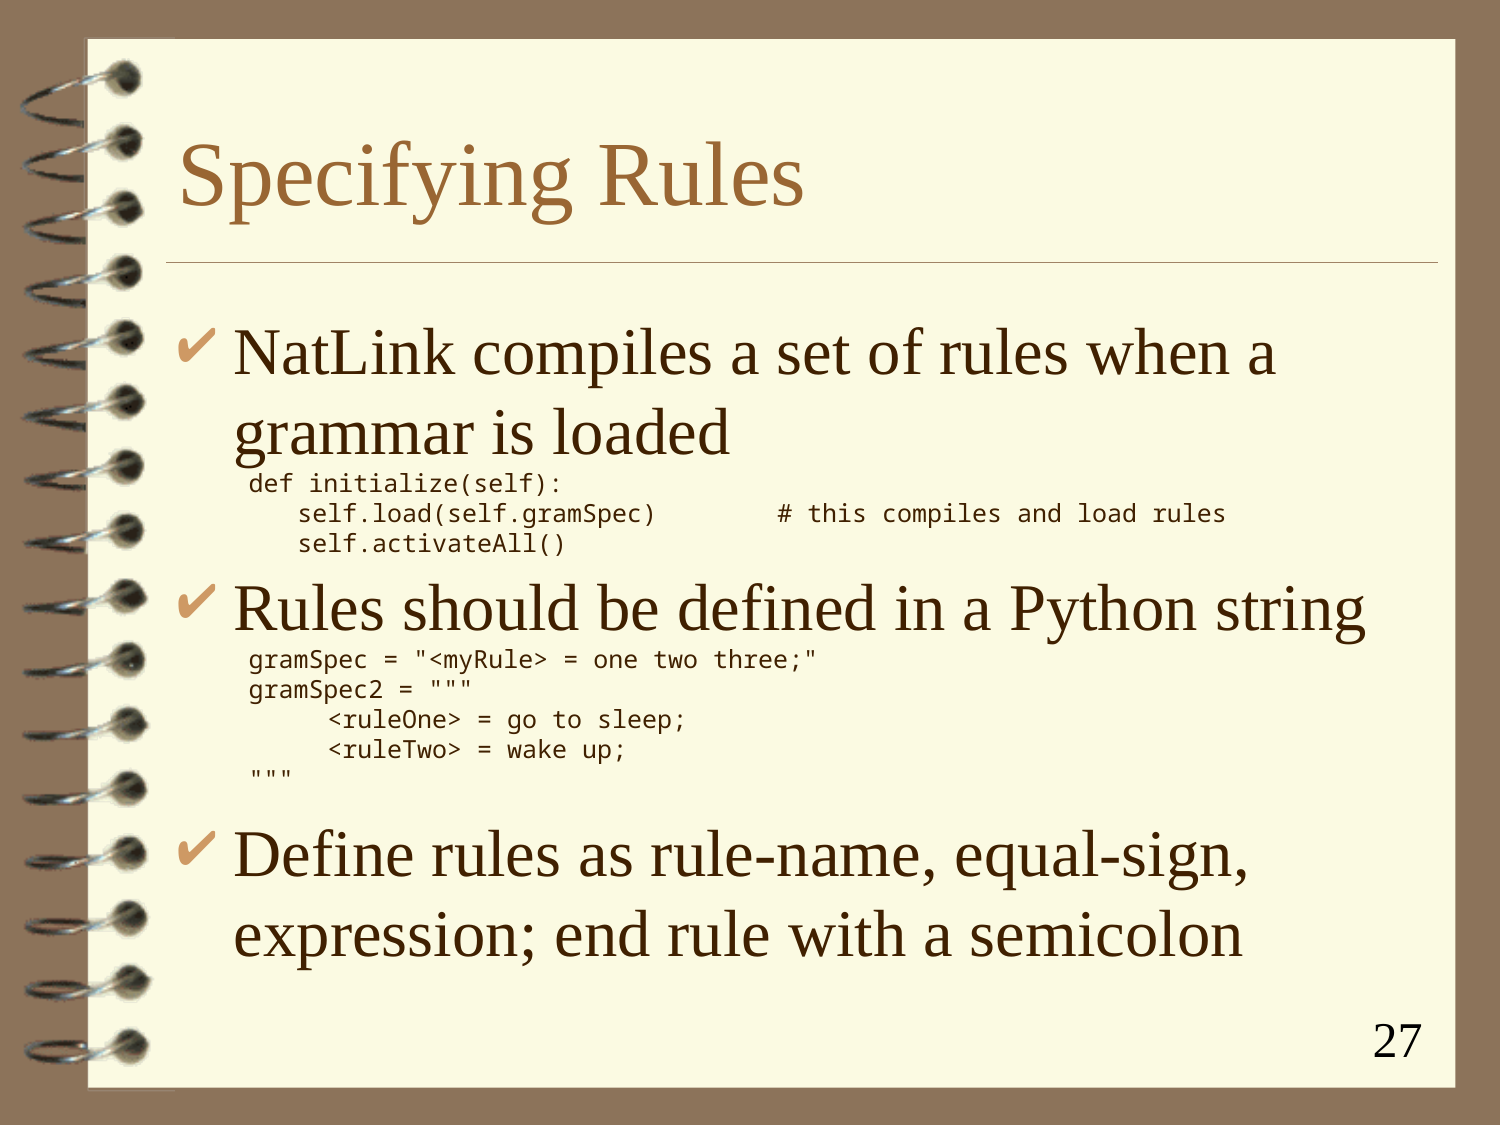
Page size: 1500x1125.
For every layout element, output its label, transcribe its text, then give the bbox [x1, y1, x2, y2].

list NatLink compiles a set of rules when a grammar is loaded def initialize(self): self.load(self.gramSpec) # this compiles and load rules self.activateAll() Rules should be defined in a Python string gramSpec = "<myRule> = one two three;" gramSpec2 = """ <ruleOne> = go to sleep; <ruleTwo> = wake up; """ Define rules as rule-name, equal-sign, expression; end rule with a semicolon [162, 299, 1438, 976]
title Specifying Rules [162, 74, 1438, 263]
picture [0, 0, 175, 1125]
